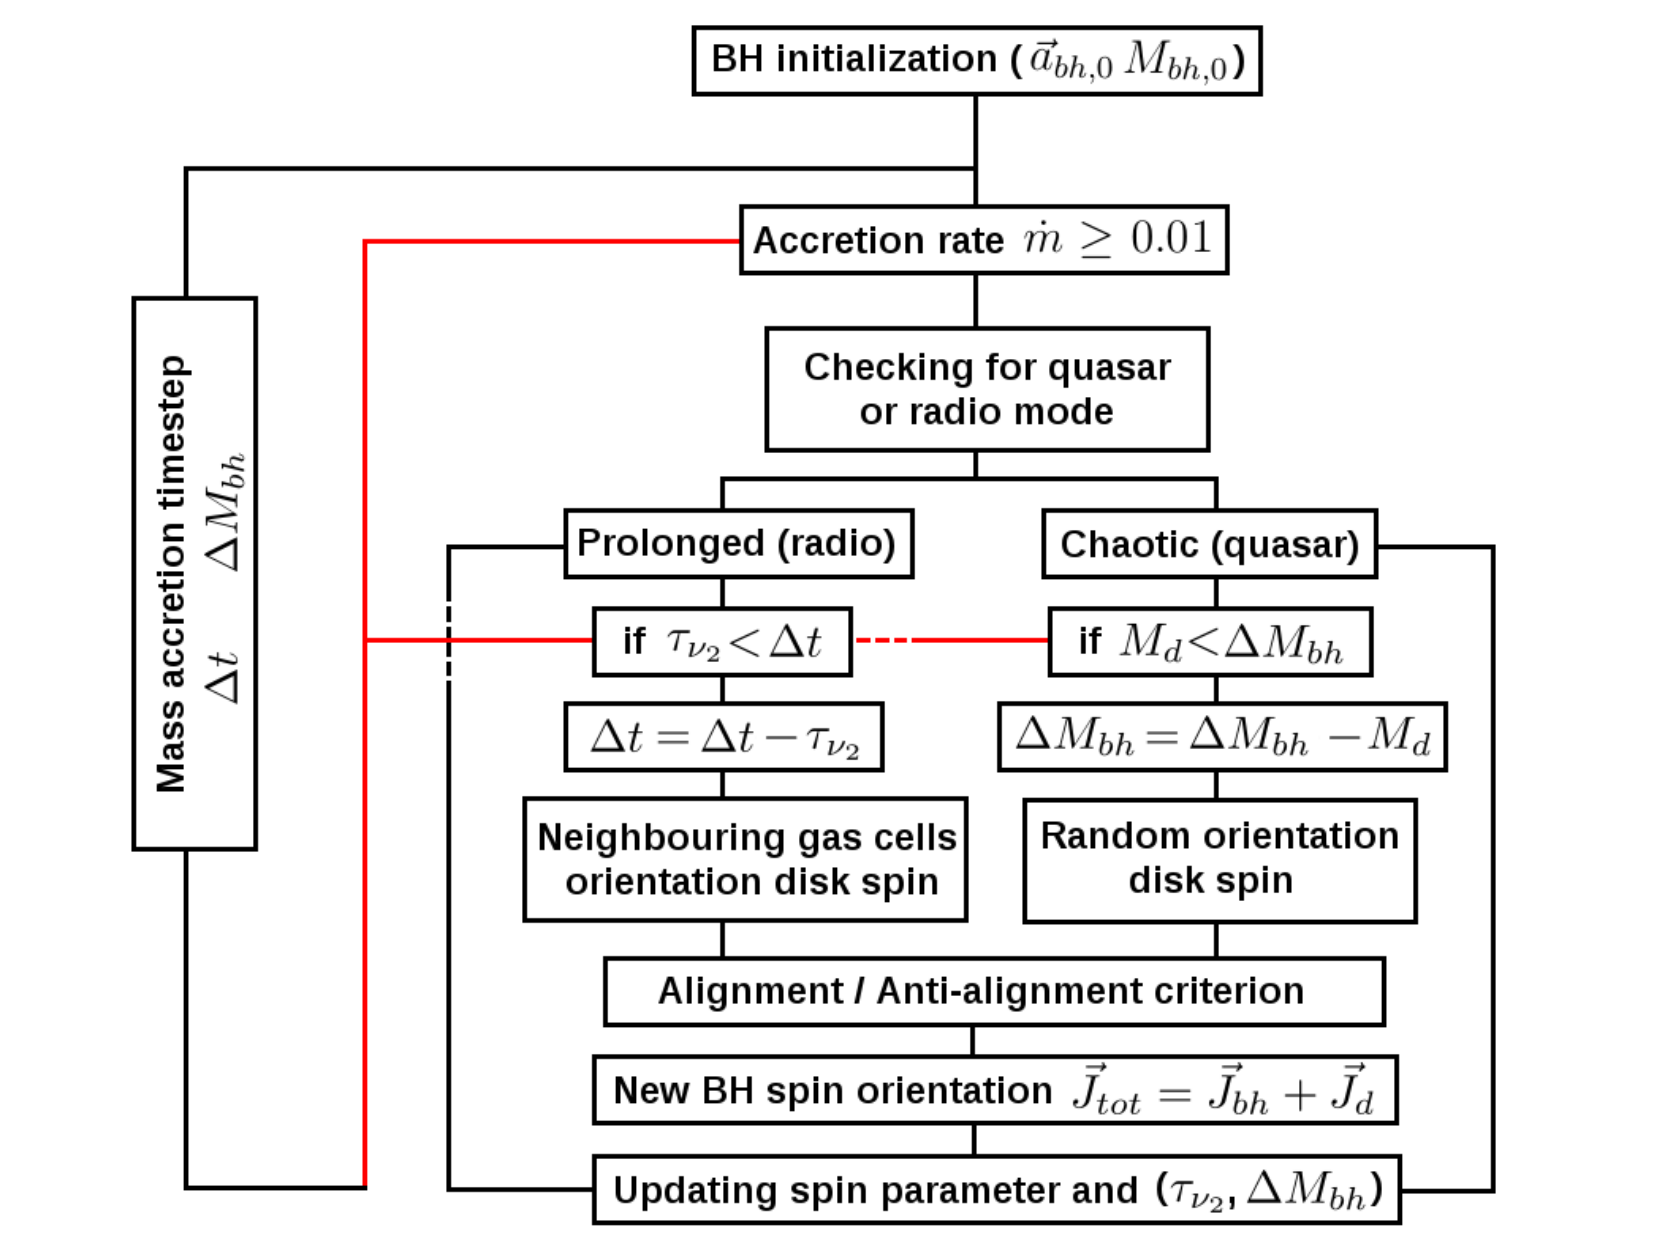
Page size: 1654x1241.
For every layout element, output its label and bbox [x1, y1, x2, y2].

picture [127, 5, 1526, 1235]
